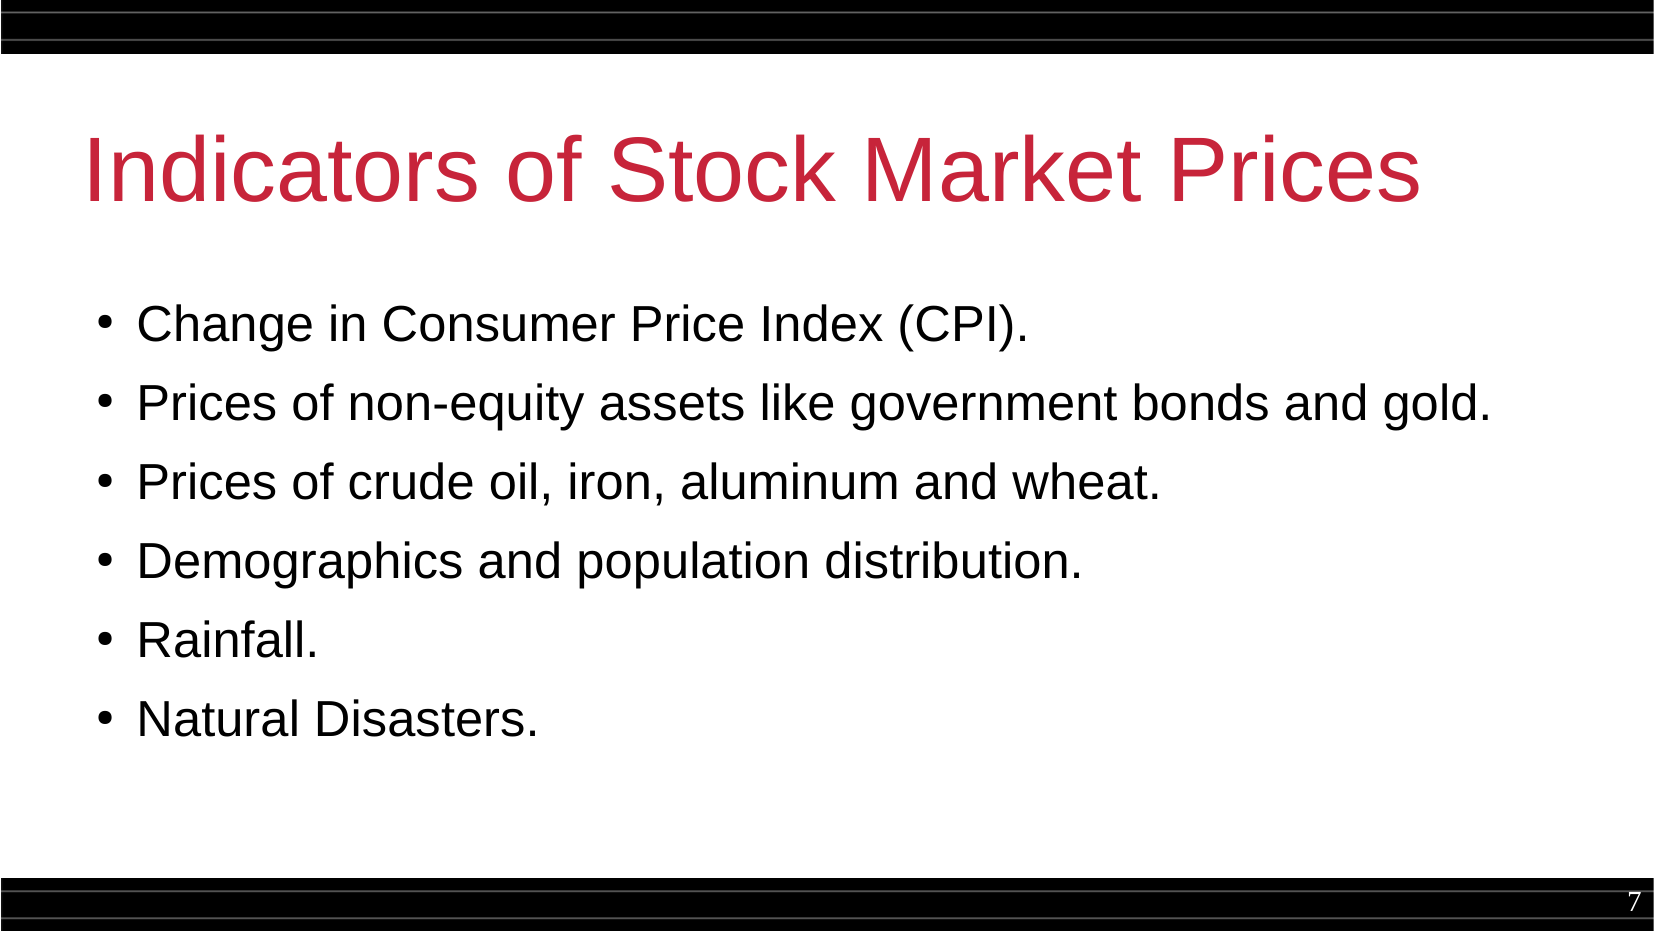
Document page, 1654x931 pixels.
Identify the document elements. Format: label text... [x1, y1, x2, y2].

list Change in Consumer Price Index (CPI). Prices of non-equity assets like government bonds and gold. Prices of crude oil, iron, aluminum and wheat. Demographics and population distribution. Rainfall. Natural Disasters. [82, 295, 1571, 758]
title Indicators of Stock Market Prices [82, 67, 1571, 272]
picture [1, 0, 1654, 54]
picture [1, 878, 1654, 931]
